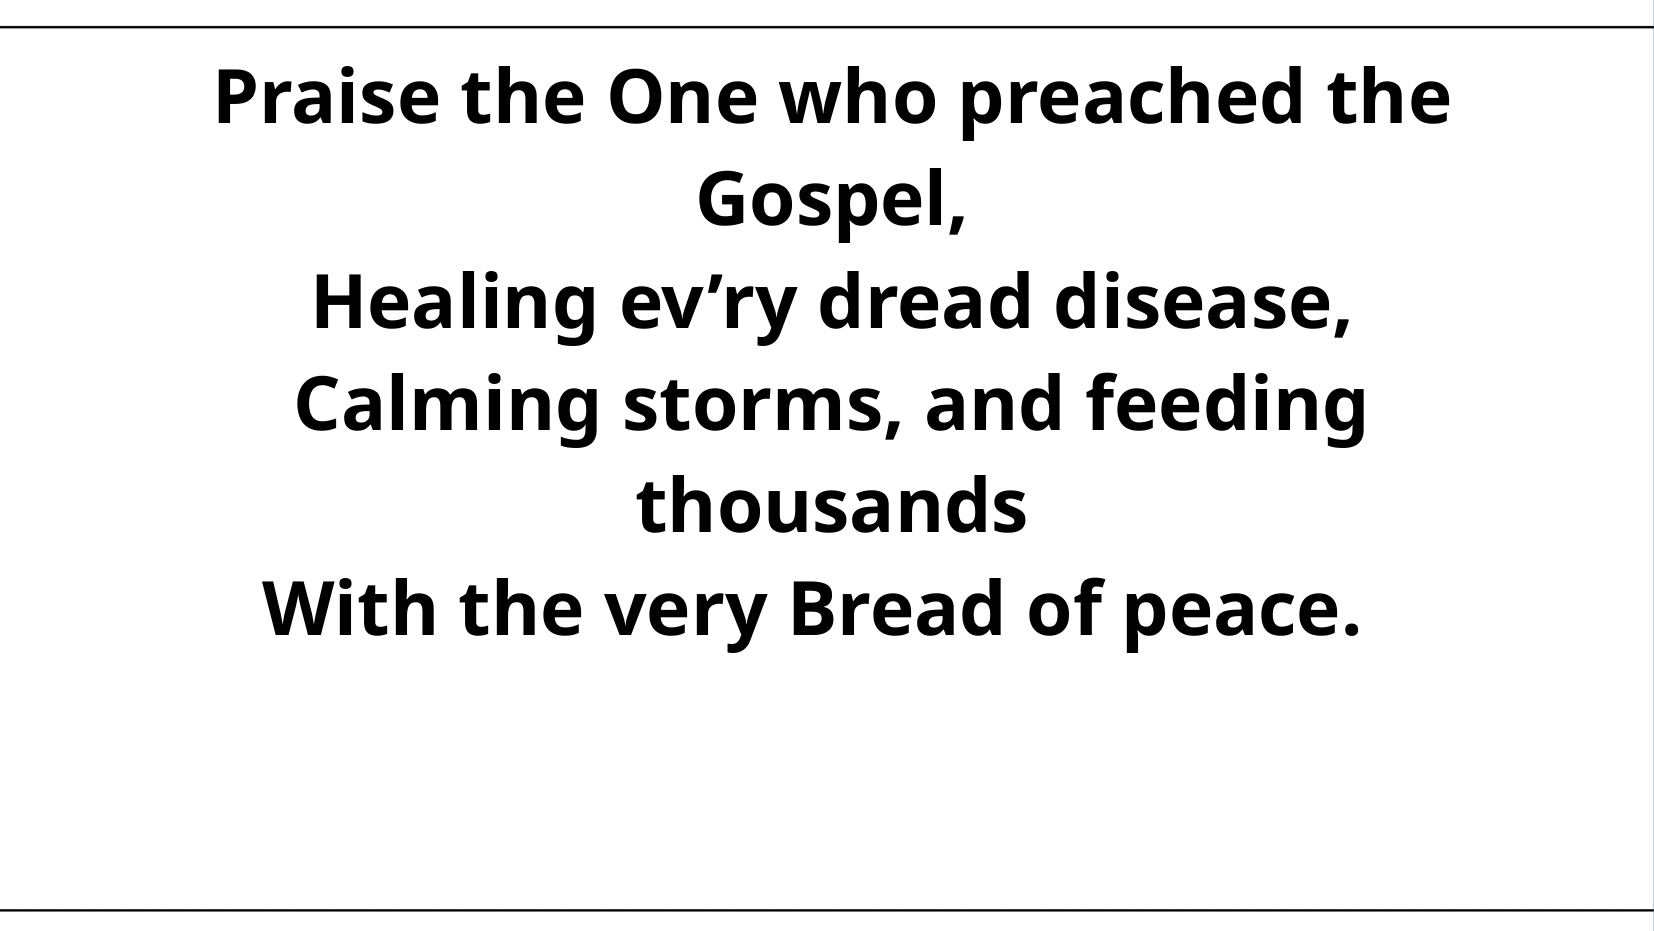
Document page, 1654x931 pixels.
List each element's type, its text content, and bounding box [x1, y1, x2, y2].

text_box Praise the One who preached the Gospel, Healing ev’ry dread disease, Calming storms, and feeding thousands With the very Bread of peace. [90, 35, 1576, 451]
picture [0, 0, 1654, 931]
